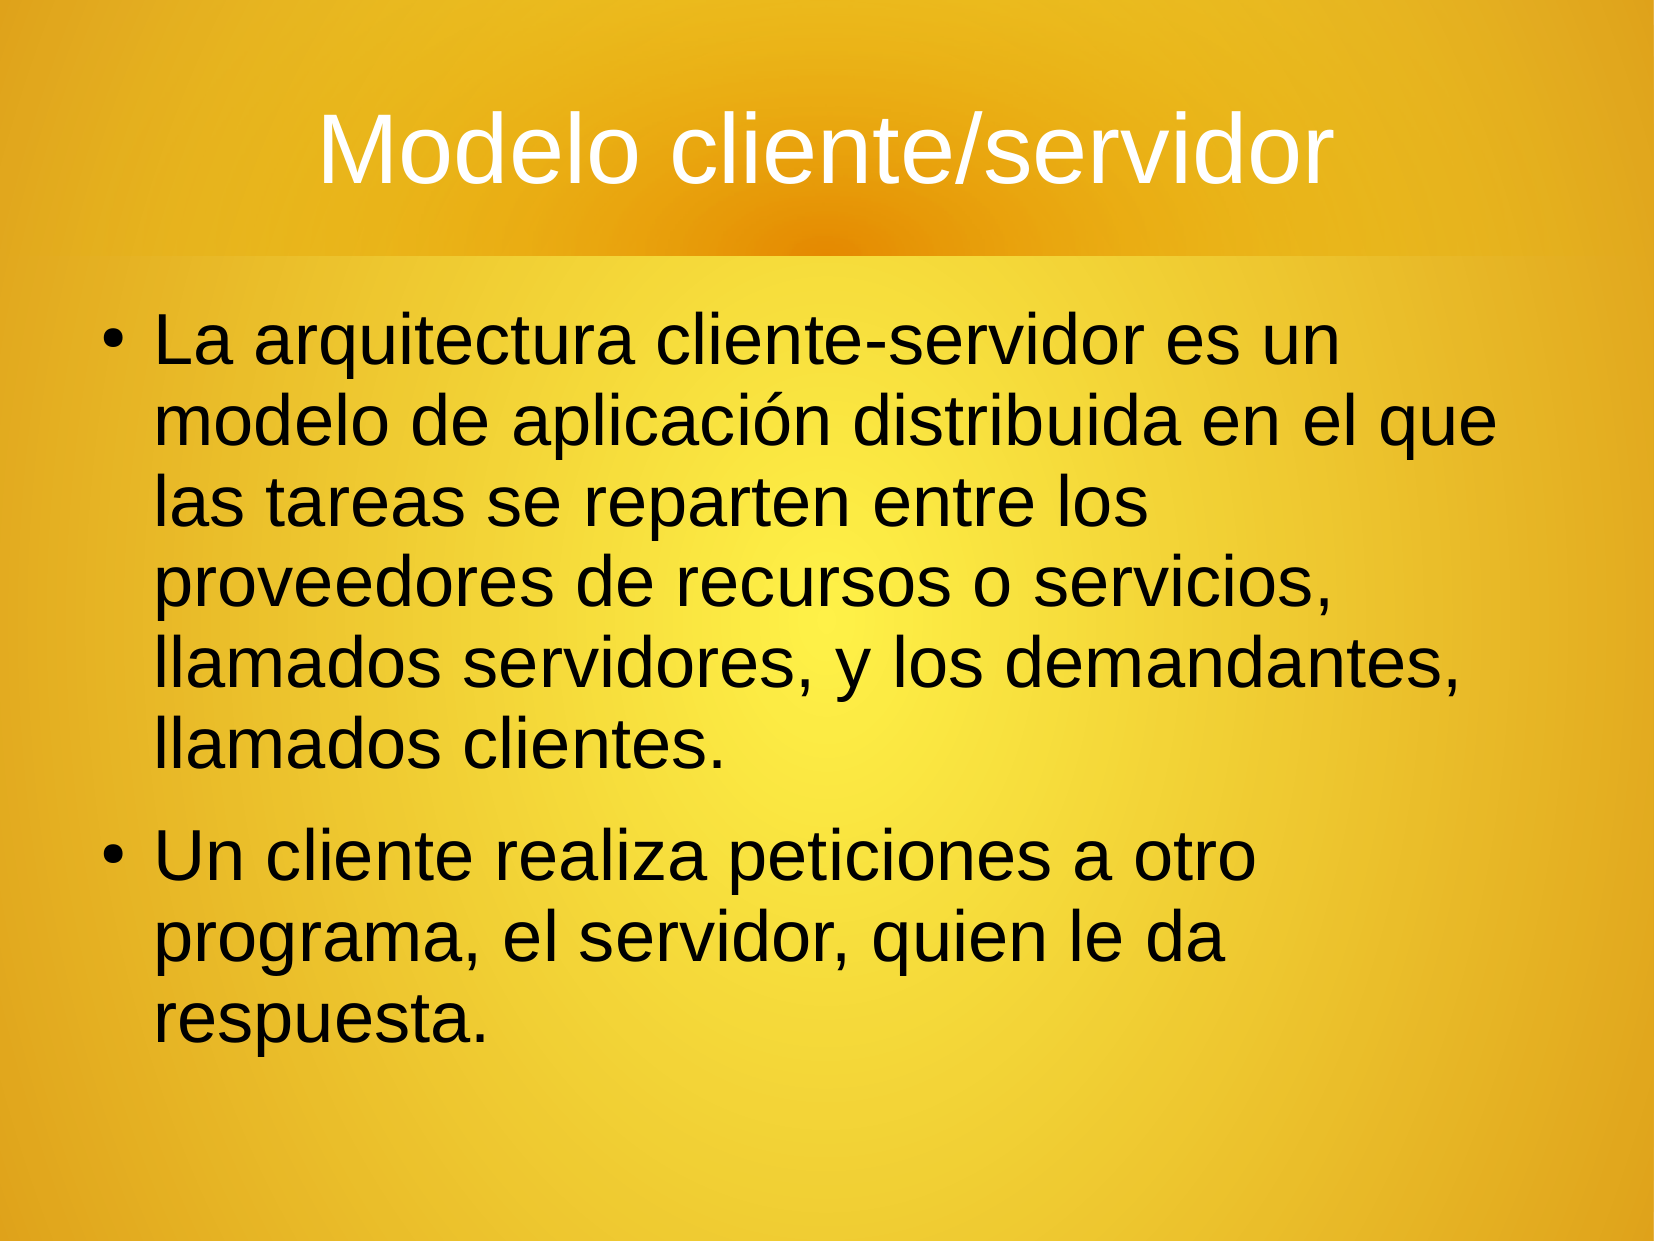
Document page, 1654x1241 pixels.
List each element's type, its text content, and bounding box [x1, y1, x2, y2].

list La arquitectura cliente-servidor es un modelo de aplicación distribuida en el que las tareas se reparten entre los proveedores de recursos o servicios, llamados servidores, y los demandantes, llamados clientes. Un cliente realiza peticiones a otro programa, el servidor, quien le da respuesta. [82, 299, 1571, 1111]
title Modelo cliente/servidor [82, 47, 1571, 252]
